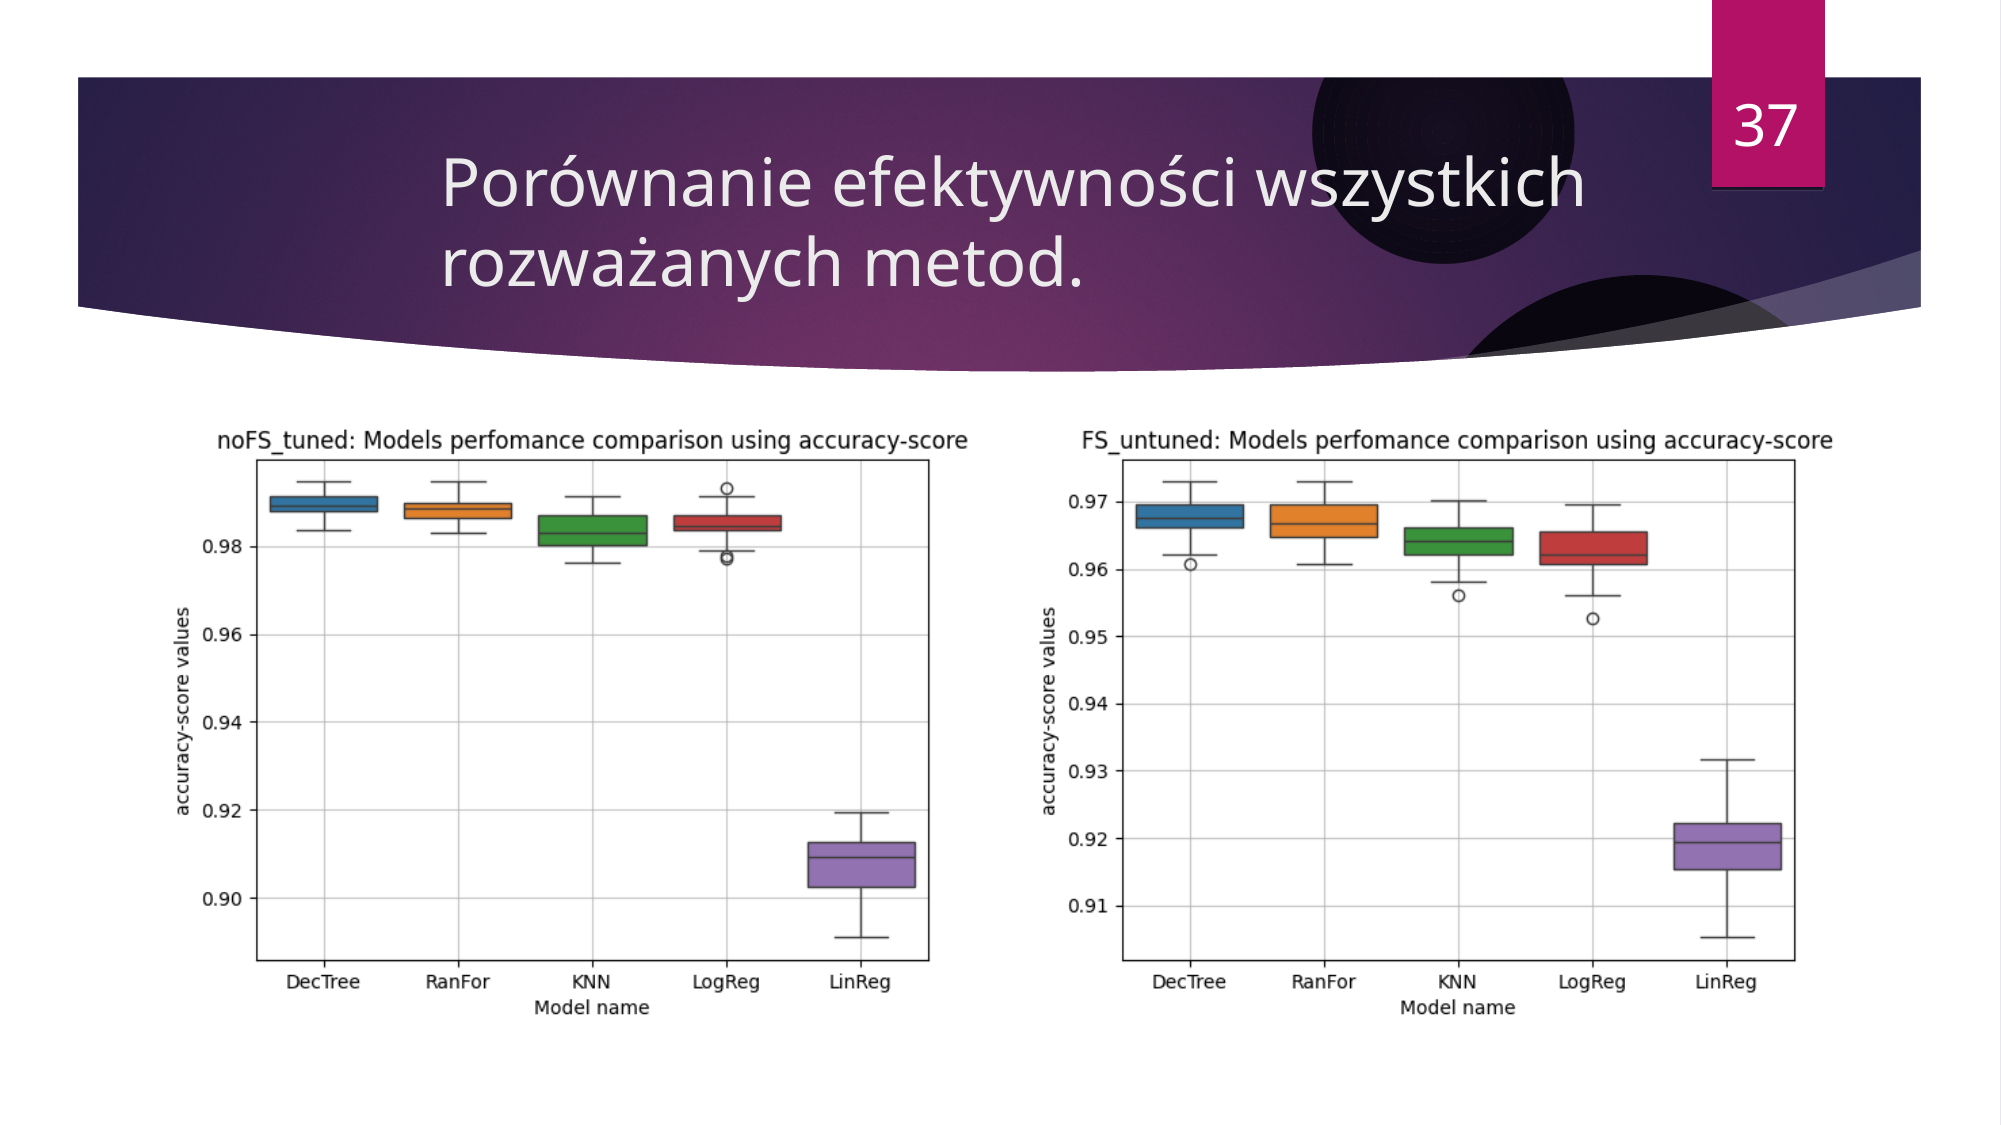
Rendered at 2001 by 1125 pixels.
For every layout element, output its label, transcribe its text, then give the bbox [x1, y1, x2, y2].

text_box [1698, 48, 1836, 175]
picture [148, 381, 1881, 1032]
title Porównanie efektywności wszystkich rozważanych metod. [386, 93, 1643, 347]
